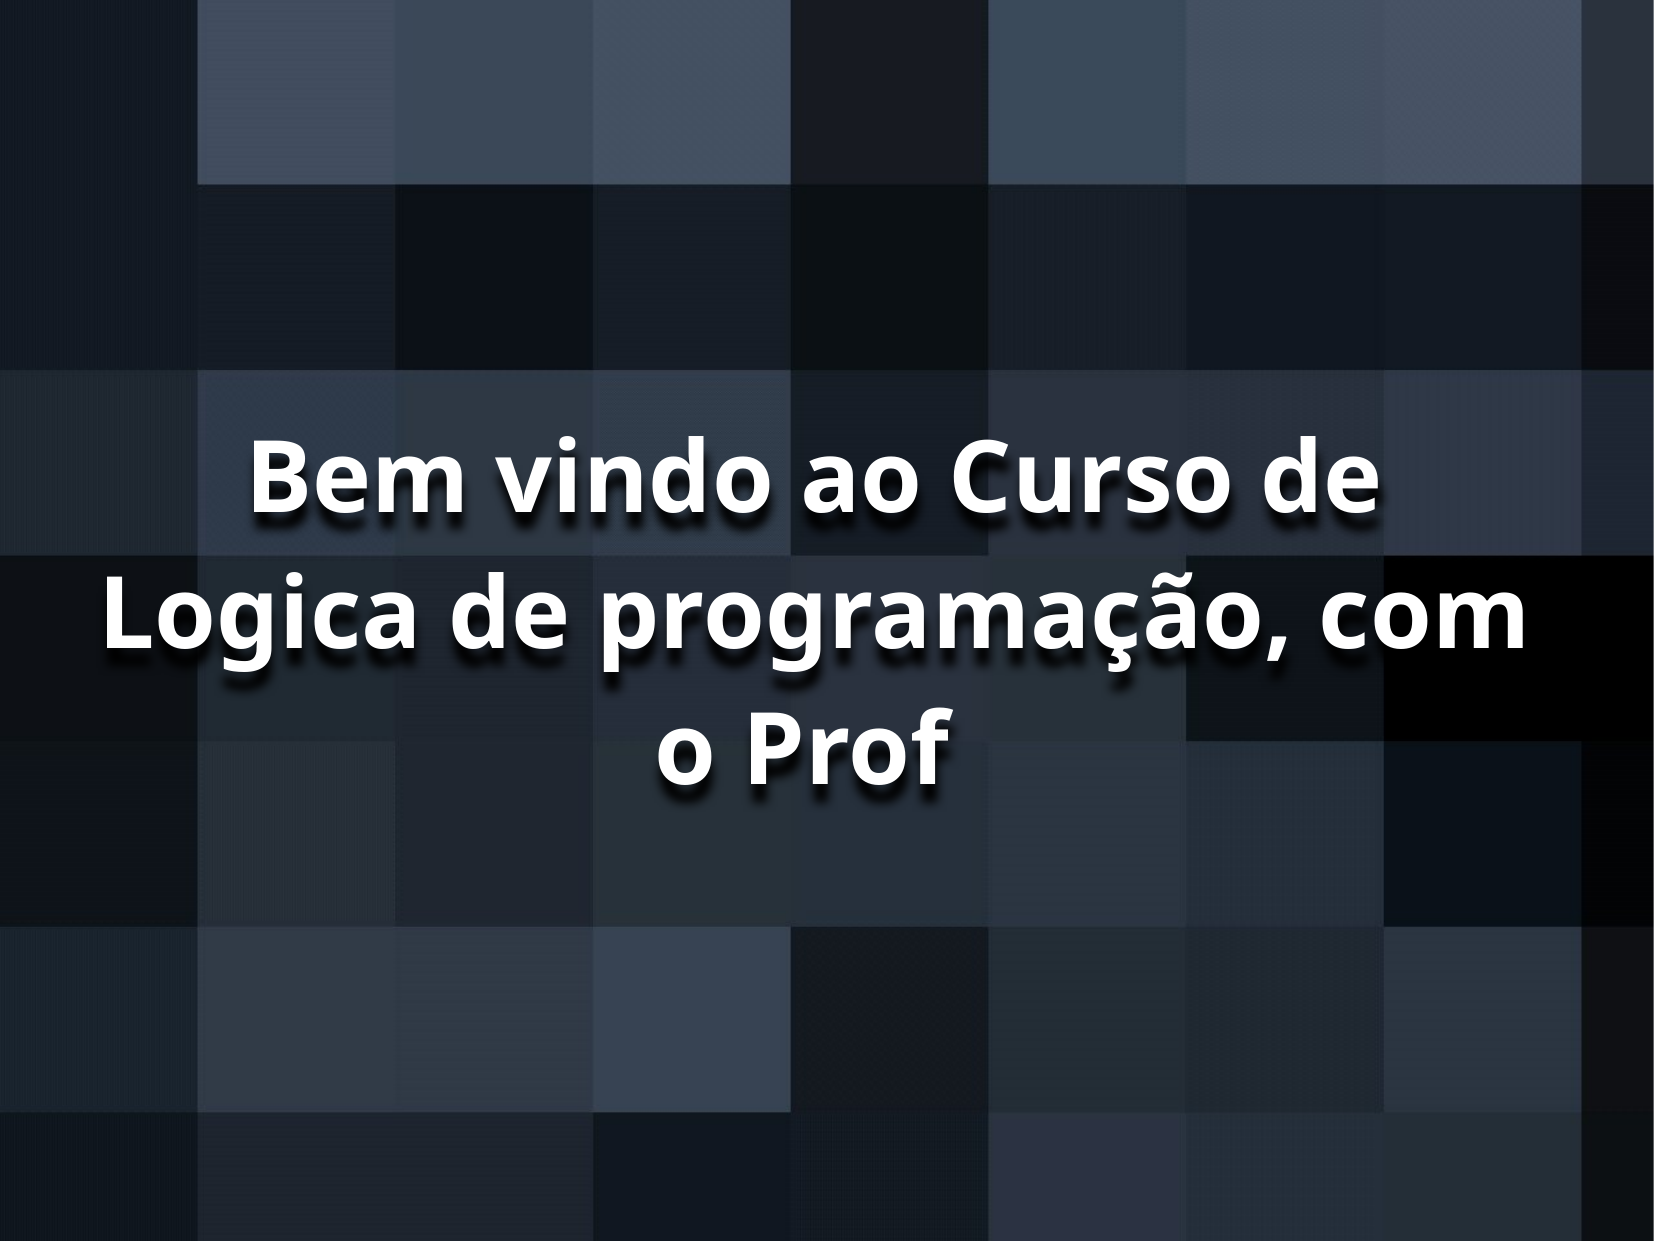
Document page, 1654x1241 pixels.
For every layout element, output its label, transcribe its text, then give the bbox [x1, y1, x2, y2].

picture [0, 0, 1654, 1241]
title Bem vindo ao Curso de Logica de programação, com o Prof [70, 442, 1560, 777]
